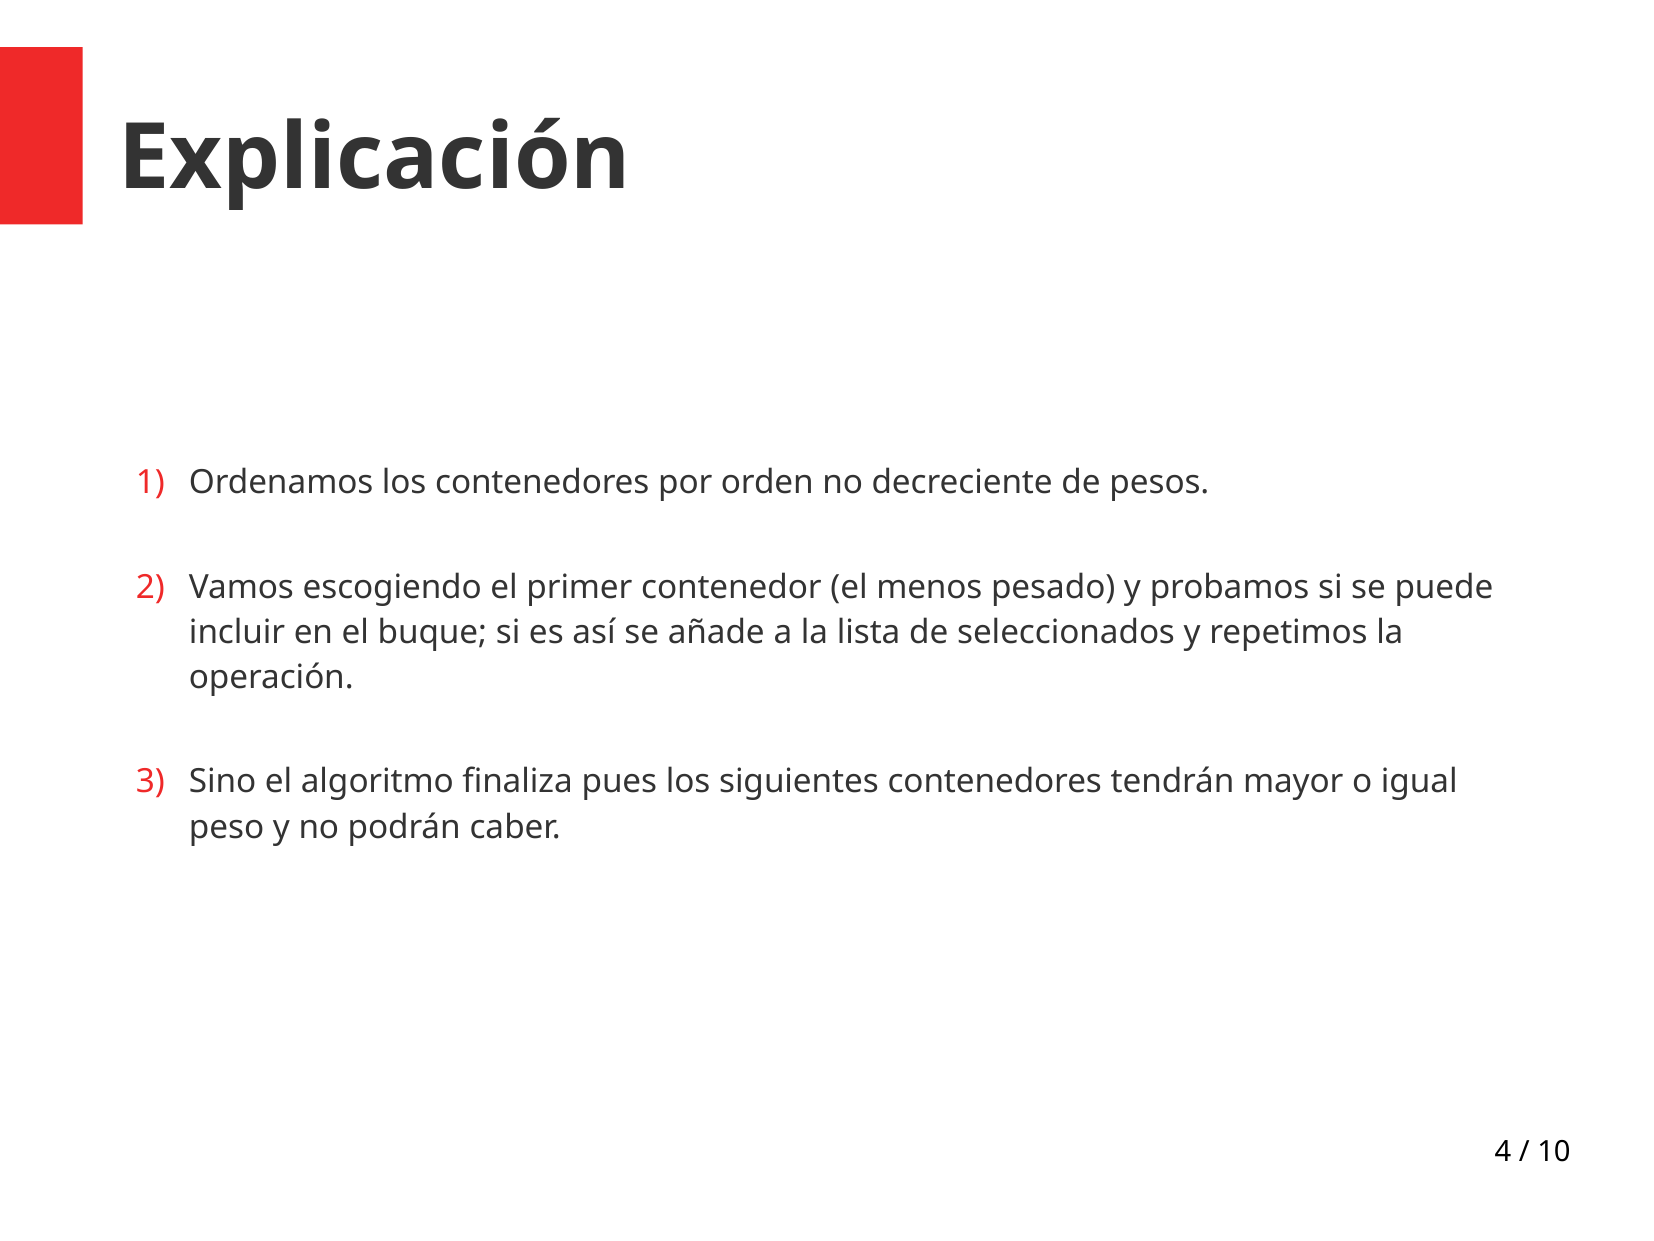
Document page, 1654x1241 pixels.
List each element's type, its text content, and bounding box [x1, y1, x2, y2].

title Explicación [118, 49, 1571, 257]
list Ordenamos los contenedores por orden no decreciente de pesos. Vamos escogiendo el primer contenedor (el menos pesado) y probamos si se puede incluir en el buque; si es así se añade a la lista de seleccionados y repetimos la operación. Sino el algoritmo finaliza pues los siguientes contenedores tendrán mayor o igual peso y no podrán caber. [118, 354, 1536, 1074]
